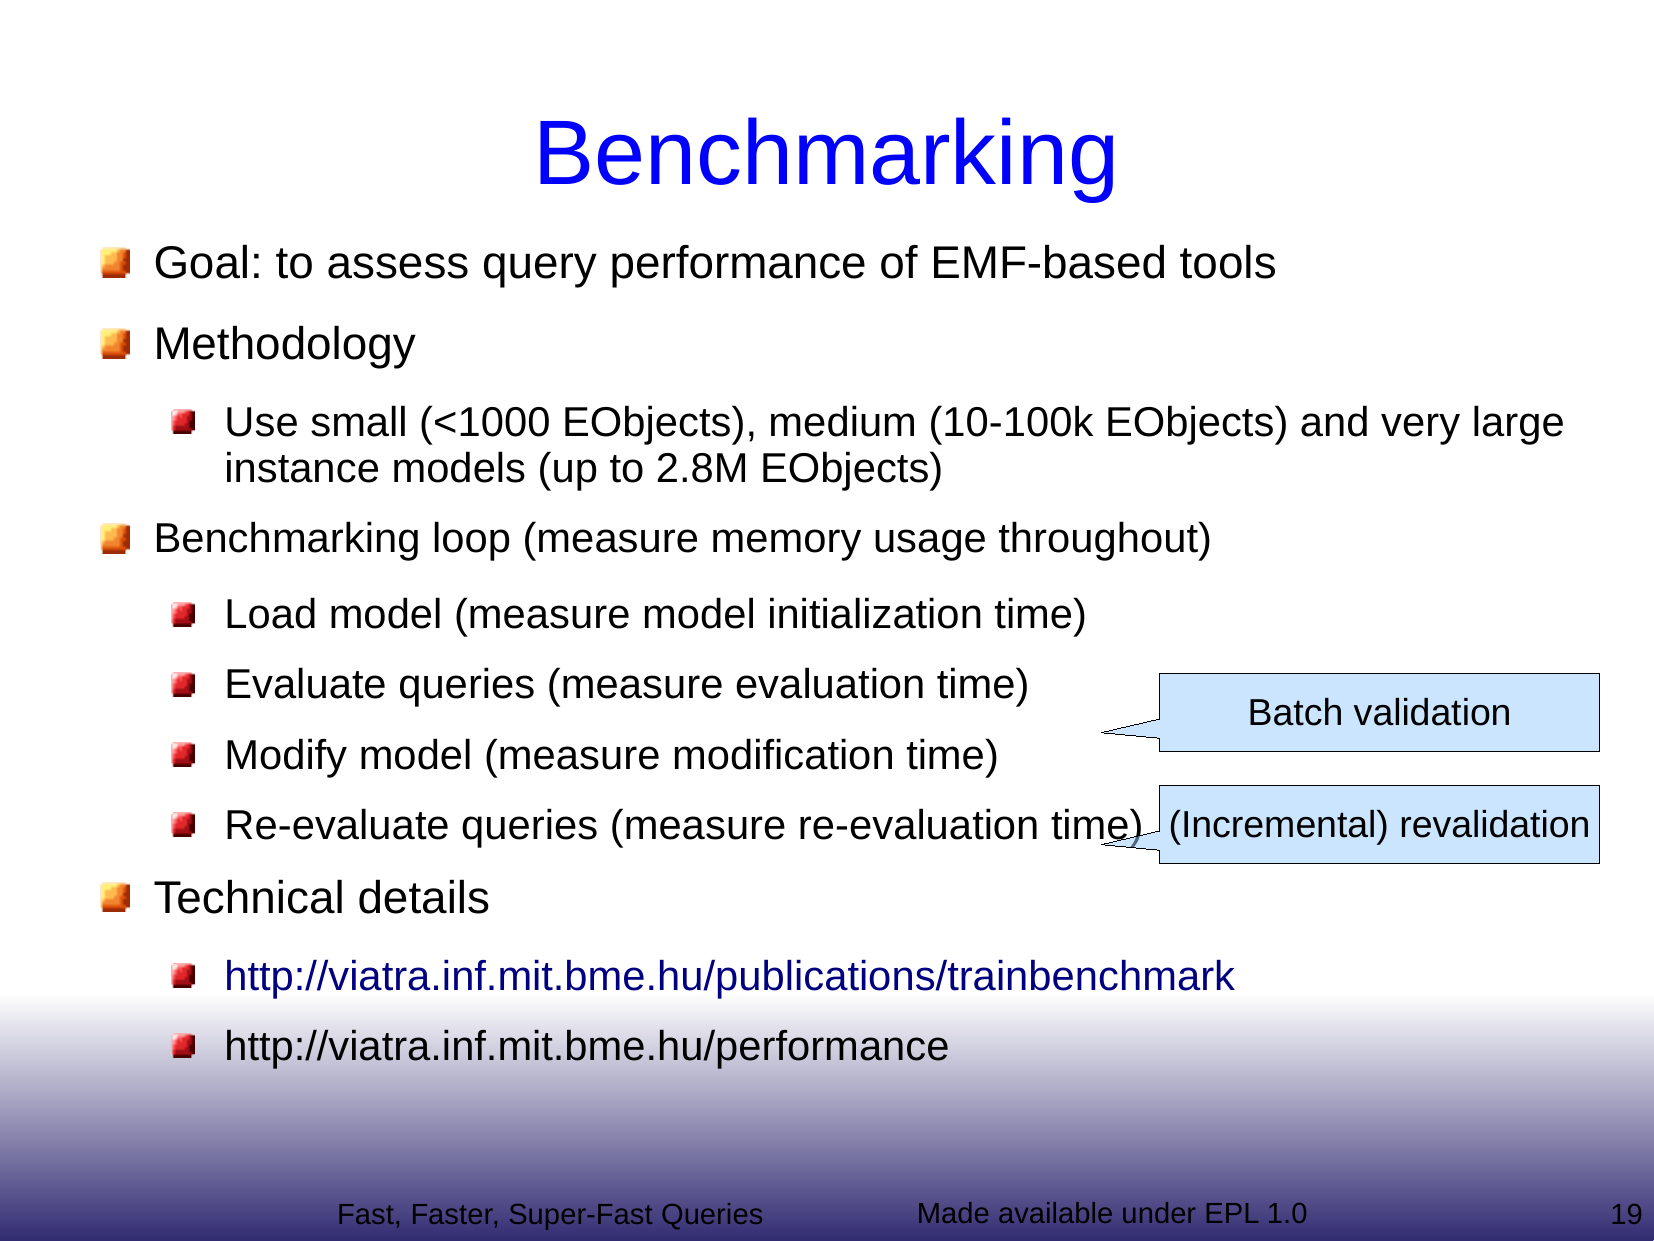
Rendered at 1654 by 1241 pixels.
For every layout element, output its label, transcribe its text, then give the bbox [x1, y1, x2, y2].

title Benchmarking [82, 49, 1571, 237]
text_box (Incremental) revalidation [1101, 785, 1600, 864]
list Goal: to assess query performance of EMF-based tools Methodology Use small (<1000 EObjects), medium (10-100k EObjects) and very large instance models (up to 2.8M EObjects) Benchmarking loop (measure memory usage throughout) Load model (measure model initialization time) Evaluate queries (measure evaluation time) Modify model (measure modification time) Re-evaluate queries (measure re-evaluation time) Technical details http://viatra.inf.mit.bme.hu/publications/trainbenchmark http://viatra.inf.mit.bme.hu/performance [82, 237, 1571, 1070]
text_box Batch validation [1101, 673, 1600, 752]
